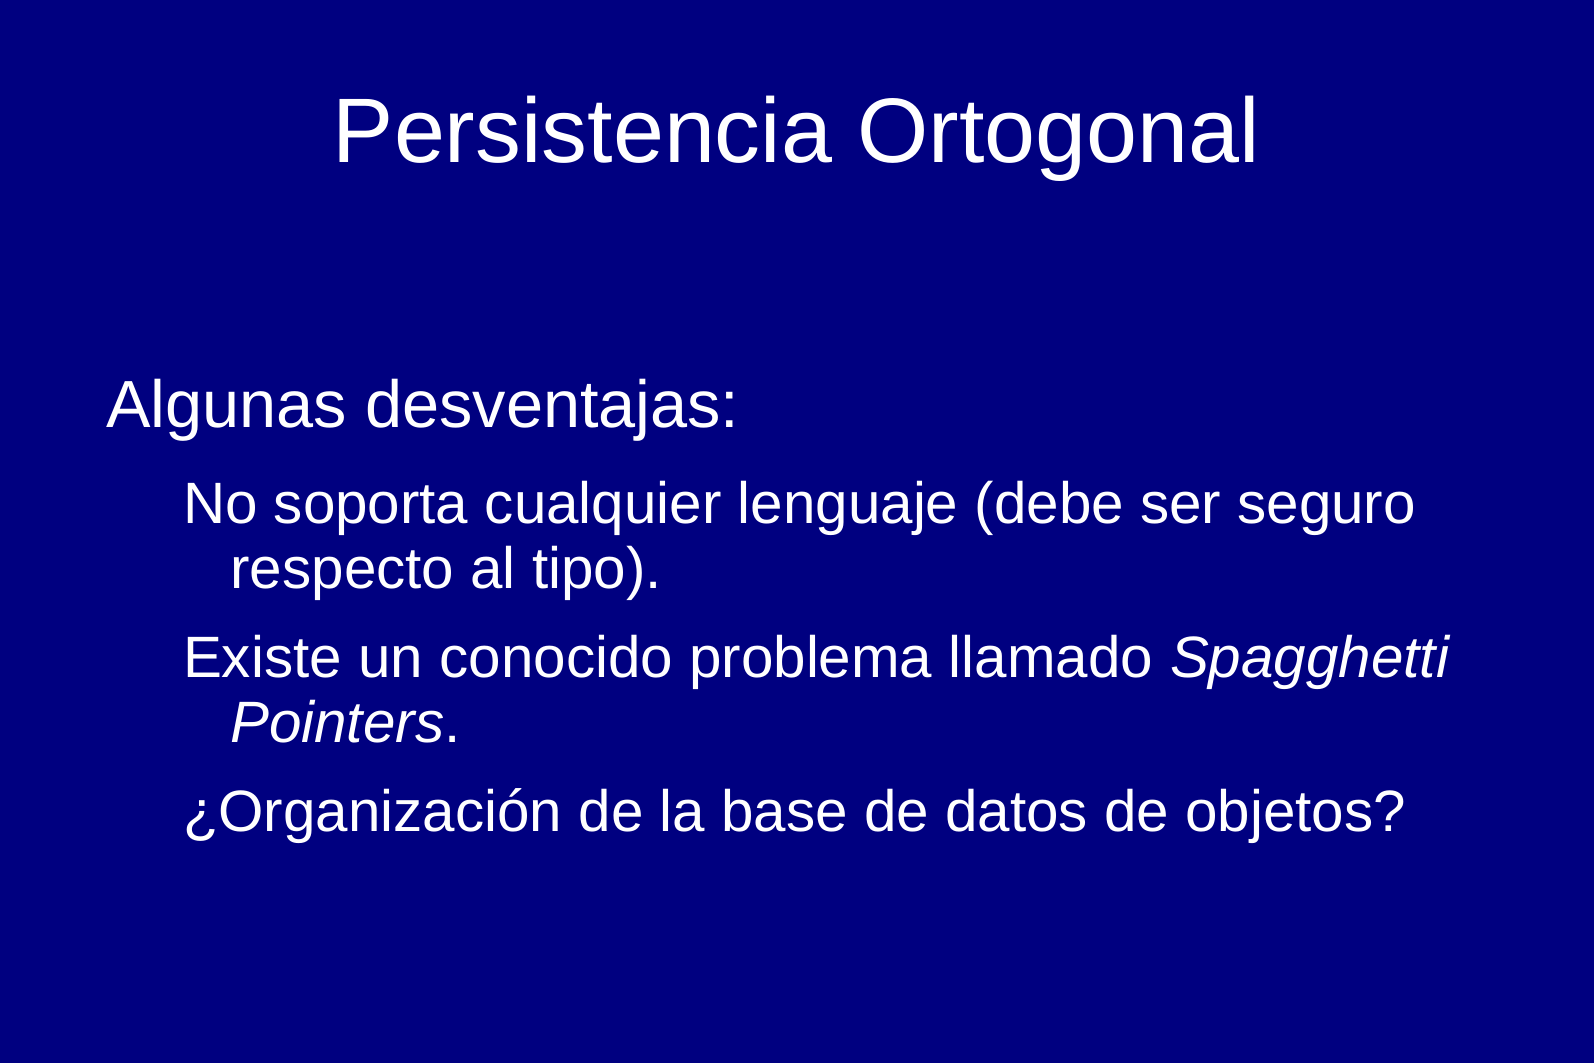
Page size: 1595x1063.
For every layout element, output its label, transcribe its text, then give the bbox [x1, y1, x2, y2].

list Algunas desventajas: No soporta cualquier lenguaje (debe ser seguro respecto al tipo). Existe un conocido problema llamado Spagghetti Pointers. ¿Organización de la base de datos de objetos? [88, 366, 1524, 857]
title Persistencia Ortogonal [79, 42, 1515, 220]
